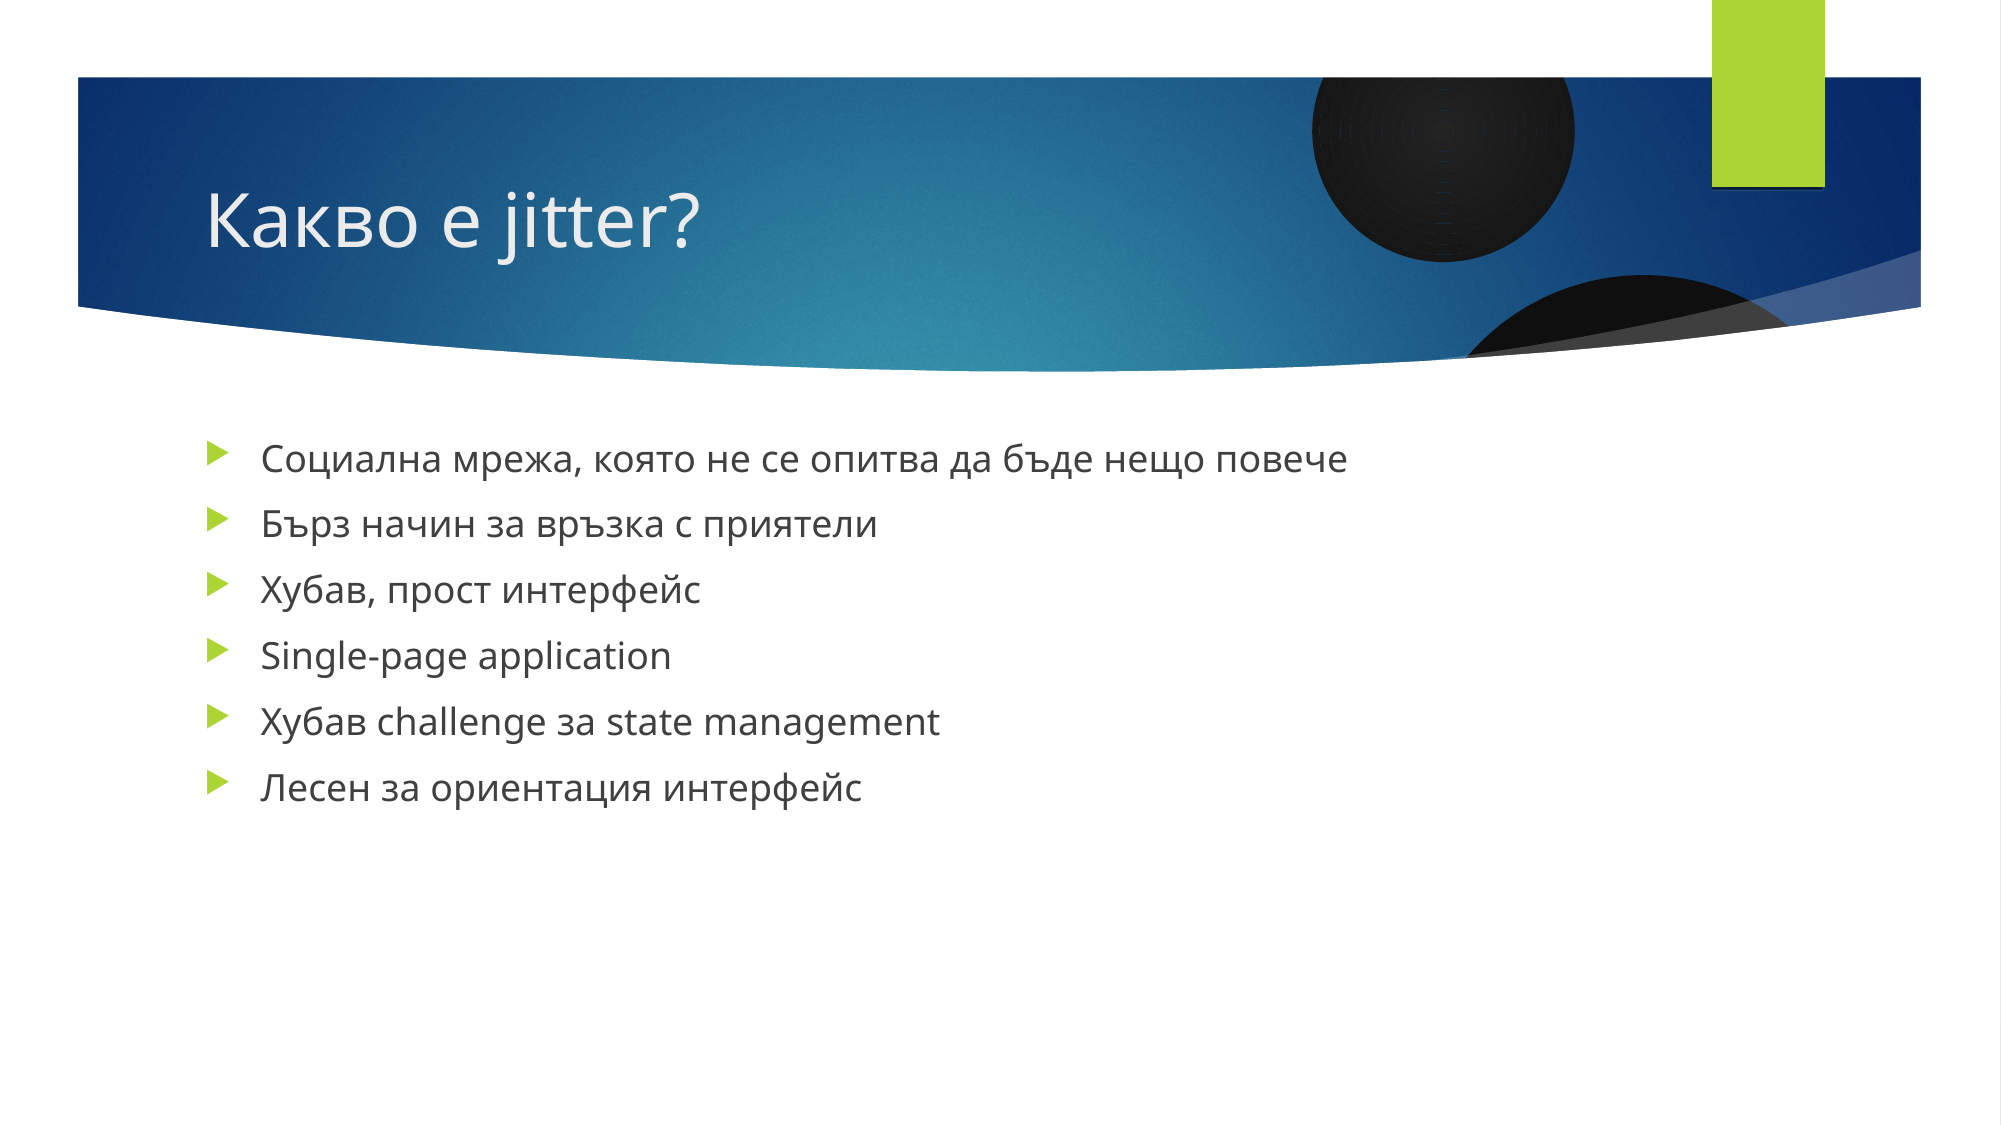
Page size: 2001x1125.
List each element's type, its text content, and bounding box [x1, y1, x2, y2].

list Социална мрежа, която не се опитва да бъде нещо повече Бърз начин за връзка с приятели Хубав, прост интерфейс Single-page application Хубав challenge за state management Лесен за ориентация интерфейс [189, 427, 1627, 988]
title Какво е jitter? [189, 159, 1627, 276]
